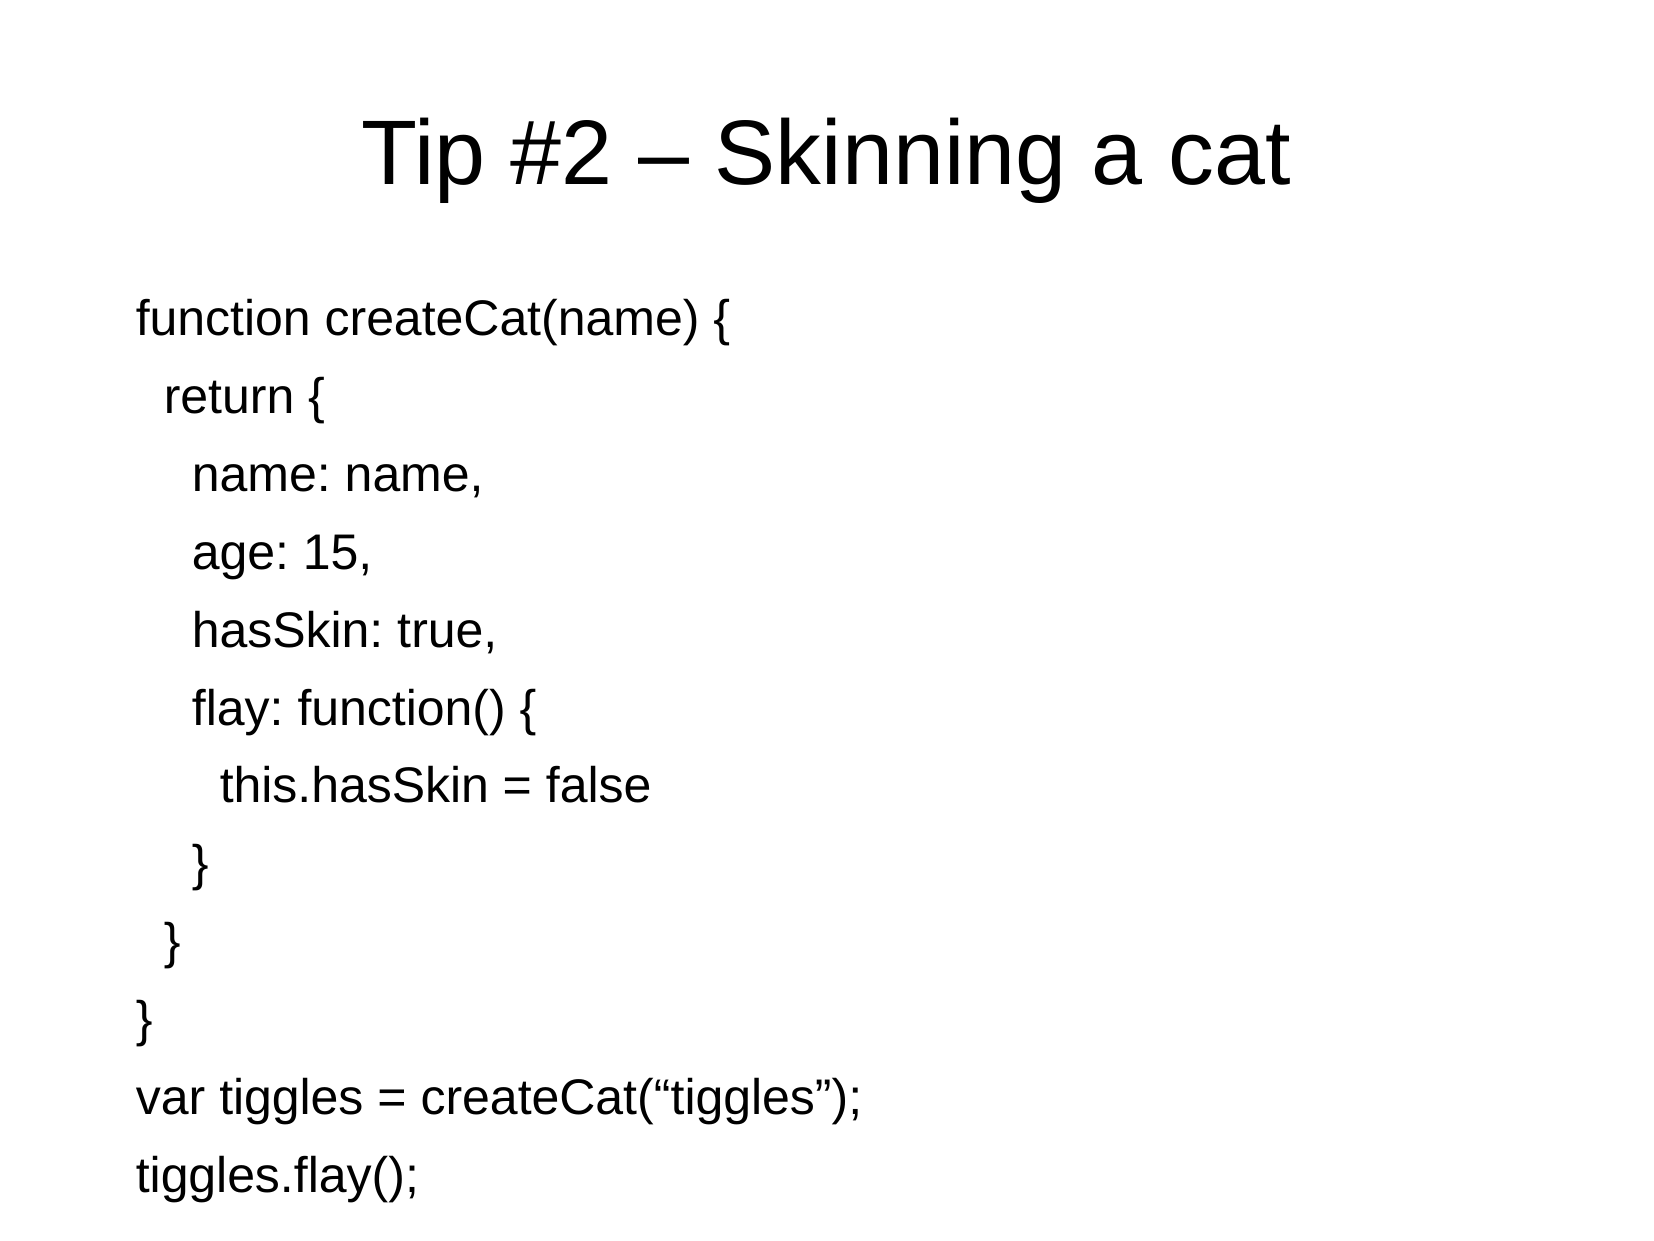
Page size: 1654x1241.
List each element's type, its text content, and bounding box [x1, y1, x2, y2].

title Tip #2 – Skinning a cat [82, 49, 1571, 257]
list function createCat(name) { return { name: name, age: 15, hasSkin: true, flay: function() { this.hasSkin = false } } } var tiggles = createCat(“tiggles”); tiggles.flay(); [82, 290, 1538, 1205]
